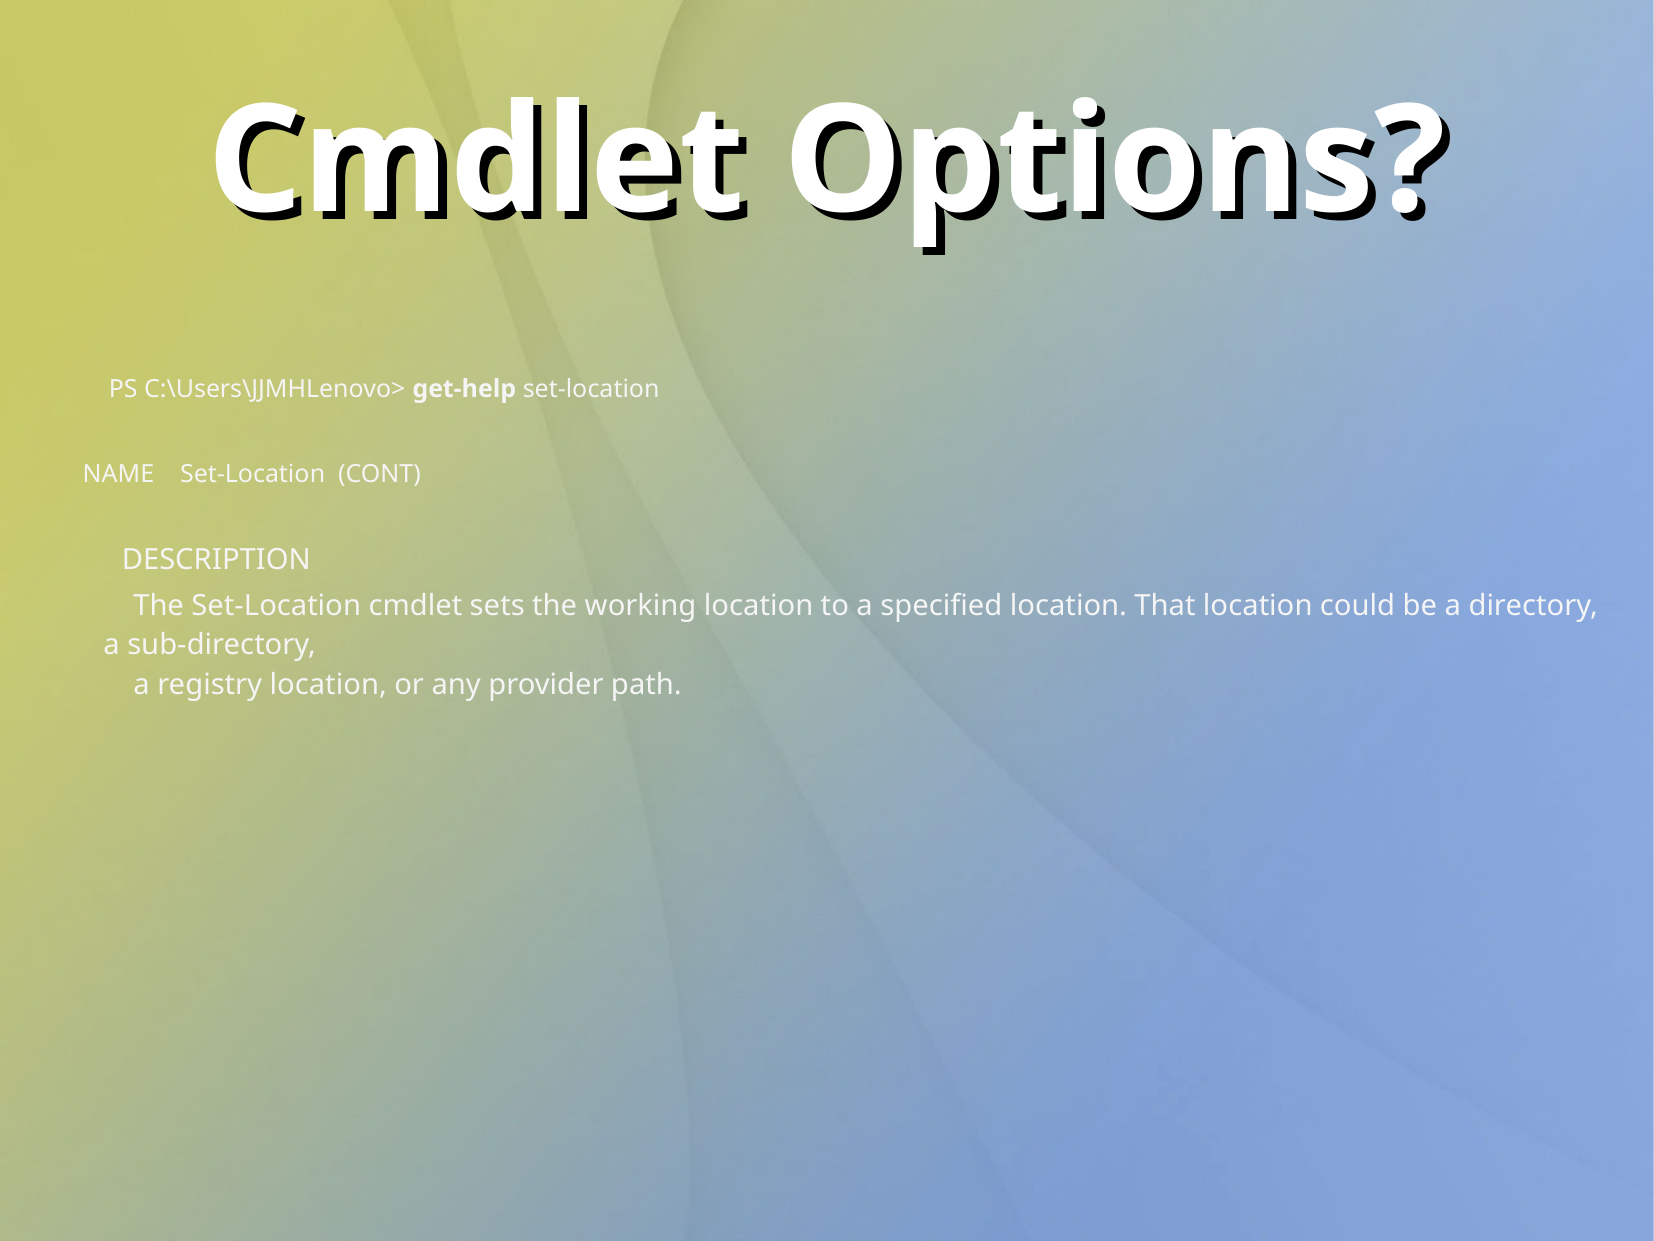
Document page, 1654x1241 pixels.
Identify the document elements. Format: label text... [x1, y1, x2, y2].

title Cmdlet Options? [82, 47, 1571, 259]
text_box DESCRIPTION The Set-Location cmdlet sets the working location to a specified location. That location could be a directory, a sub-directory, a registry location, or any provider path. [88, 501, 1634, 734]
picture [0, 0, 1654, 1241]
list PS C:\Users\JJMHLenovo> get-help set-location NAME Set-Location (CONT) [82, 290, 1571, 1010]
